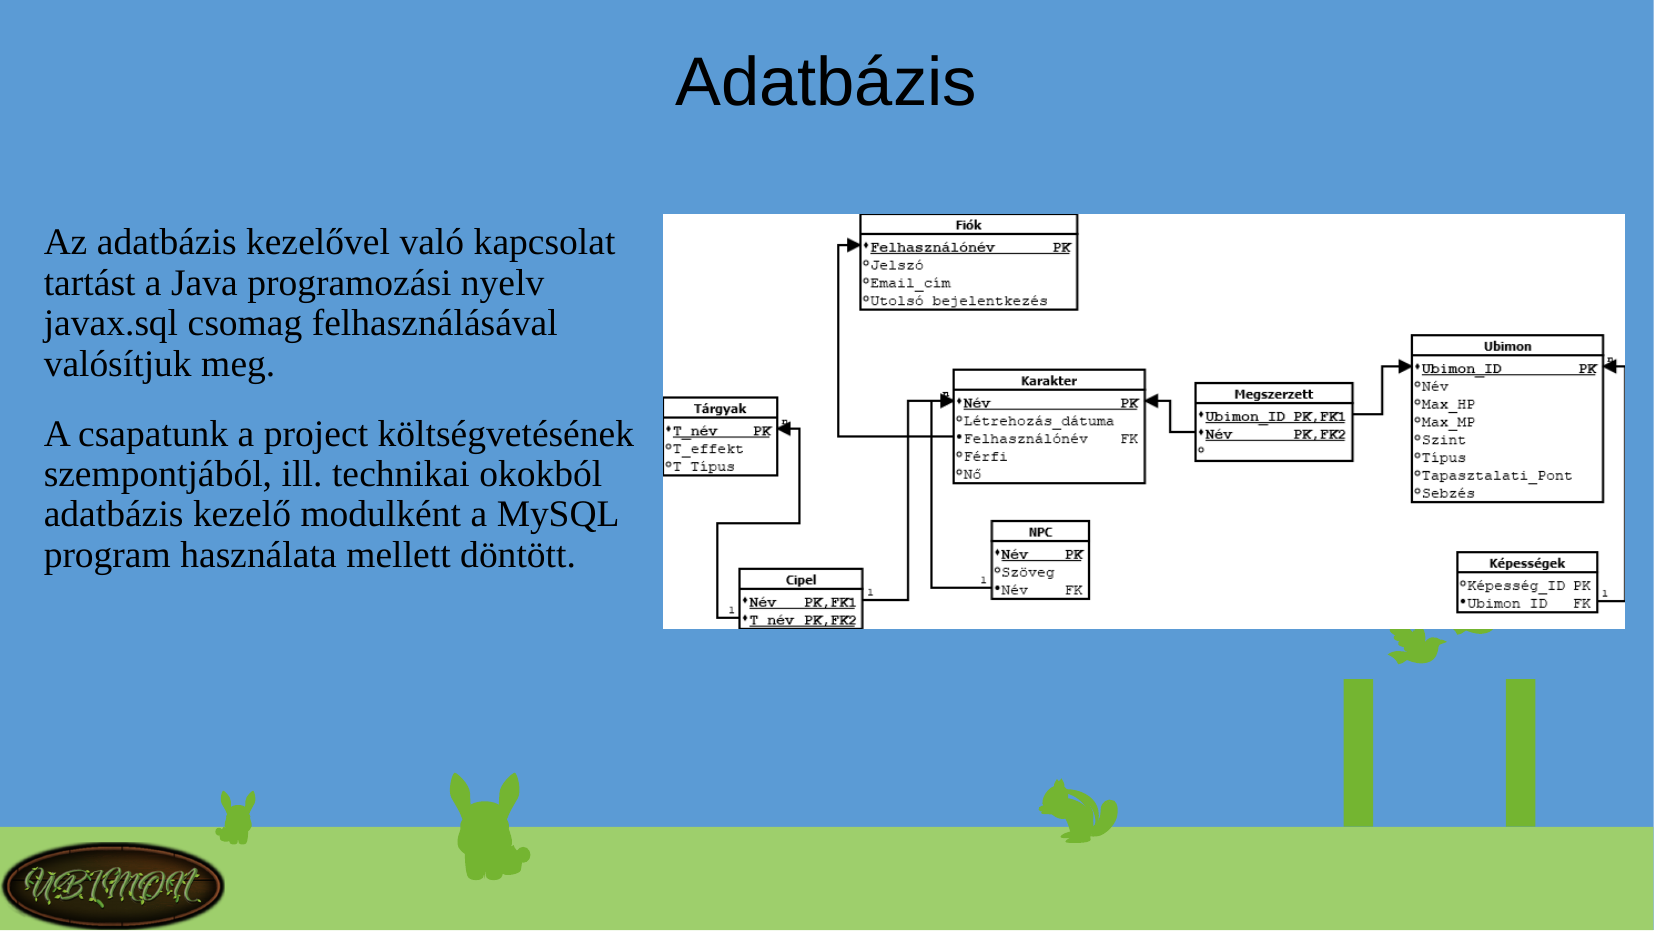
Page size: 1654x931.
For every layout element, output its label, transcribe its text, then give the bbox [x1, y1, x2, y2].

title Adatbázis [88, 29, 1565, 178]
picture [663, 214, 1625, 629]
list Az adatbázis kezelővel való kapcsolat tartást a Java programozási nyelv javax.sql csomag felhasználásával valósítjuk meg. A csapatunk a project költségvetésének szempontjából, ill. technikai okokból adatbázis kezelő modulként a MySQL program használata mellett döntött. [28, 214, 655, 770]
picture [0, 842, 225, 931]
